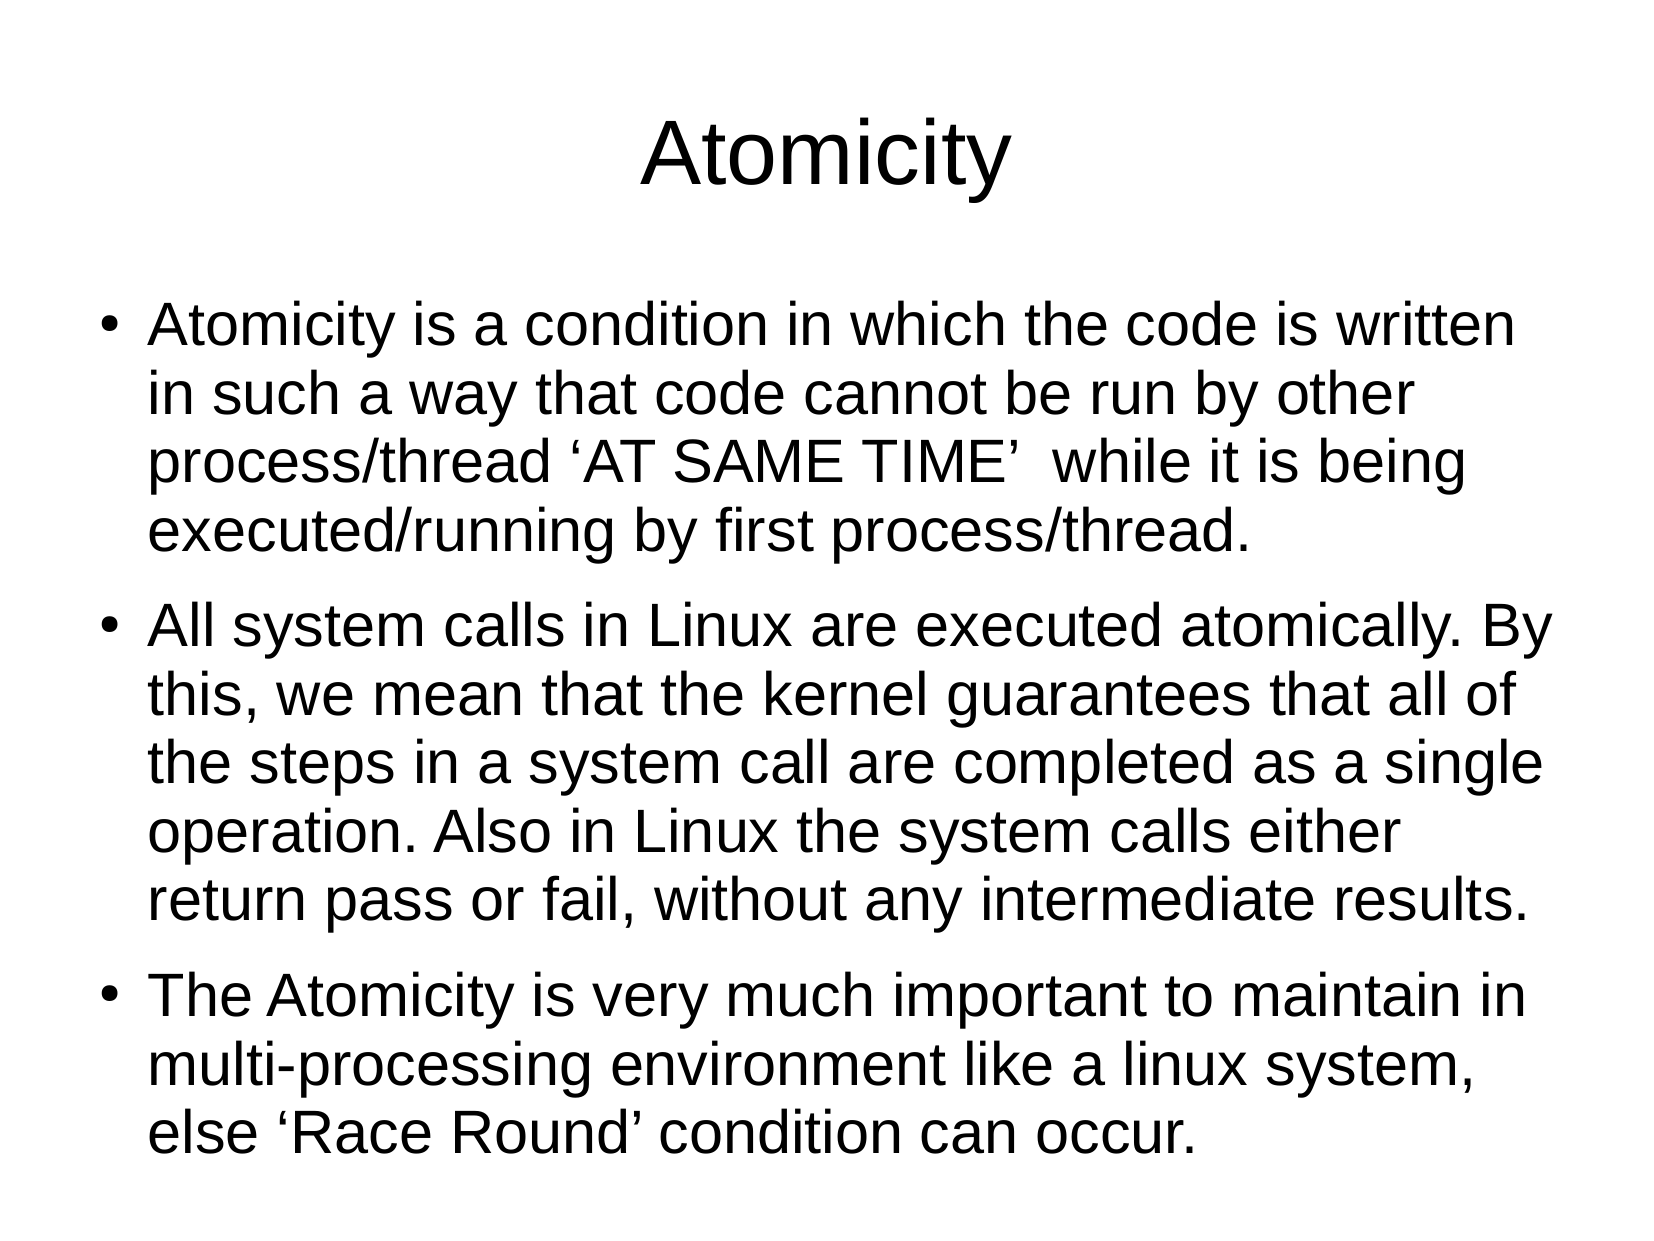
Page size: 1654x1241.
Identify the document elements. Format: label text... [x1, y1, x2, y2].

title Atomicity [82, 49, 1571, 257]
list Atomicity is a condition in which the code is written in such a way that code cannot be run by other process/thread ‘AT SAME TIME’ while it is being executed/running by first process/thread. All system calls in Linux are executed atomically. By this, we mean that the kernel guarantees that all of the steps in a system call are completed as a single operation. Also in Linux the system calls either return pass or fail, without any intermediate results. The Atomicity is very much important to maintain in multi-processing environment like a linux system, else ‘Race Round’ condition can occur. [82, 290, 1571, 1182]
